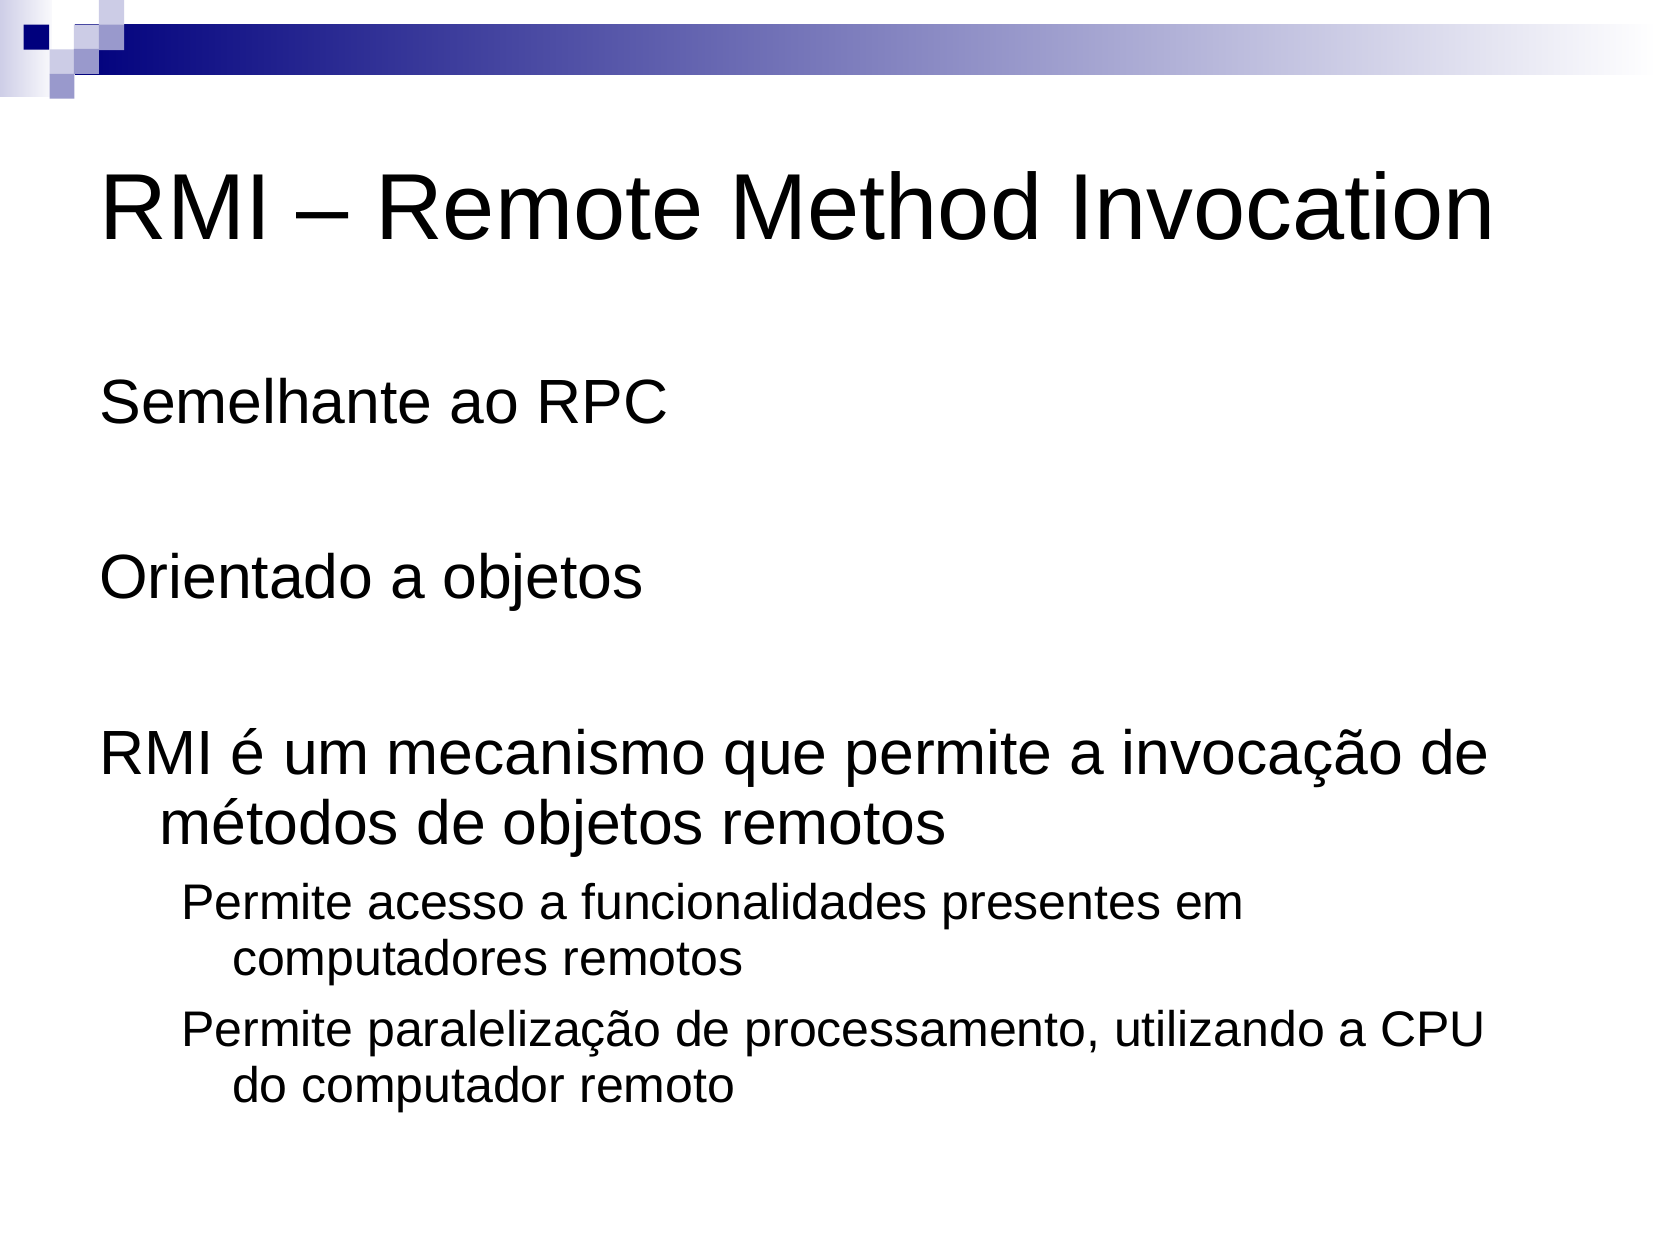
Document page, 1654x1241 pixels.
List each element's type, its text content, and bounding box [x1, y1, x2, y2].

title RMI – Remote Method Invocation [82, 82, 1572, 331]
list Semelhante ao RPC Orientado a objetos RMI é um mecanismo que permite a invocação de métodos de objetos remotos Permite acesso a funcionalidades presentes em computadores remotos Permite paralelização de processamento, utilizando a CPU do computador remoto [82, 358, 1572, 1170]
